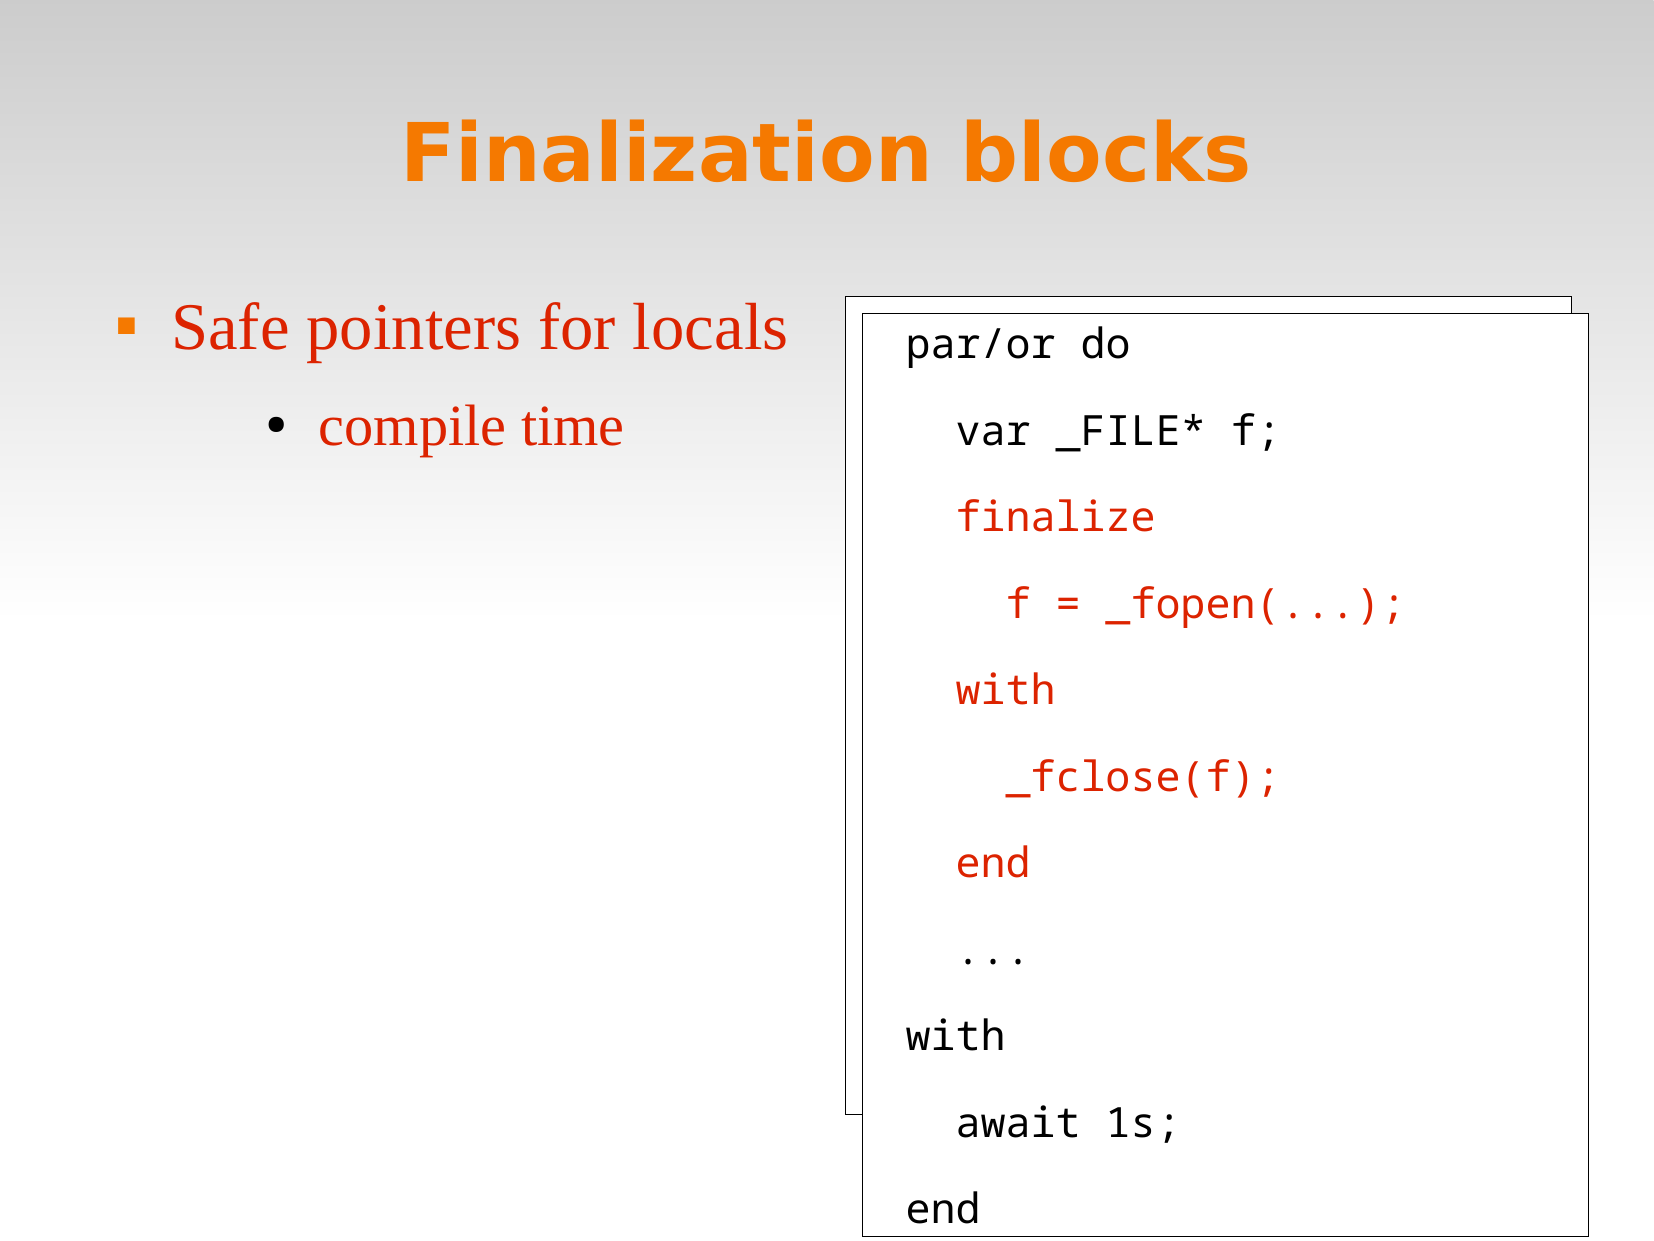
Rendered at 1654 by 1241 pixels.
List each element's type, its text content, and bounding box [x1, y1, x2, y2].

title Finalization blocks [82, 49, 1571, 257]
list par/or do var _FILE* f; f = _fopen(...); ... with await 1s; end [845, 296, 1572, 1115]
list Safe pointers for locals compile time [82, 290, 809, 1094]
list par/or do var _FILE* f; finalize f = _fopen(...); with _fclose(f); end ... with await 1s; end [862, 313, 1589, 1144]
